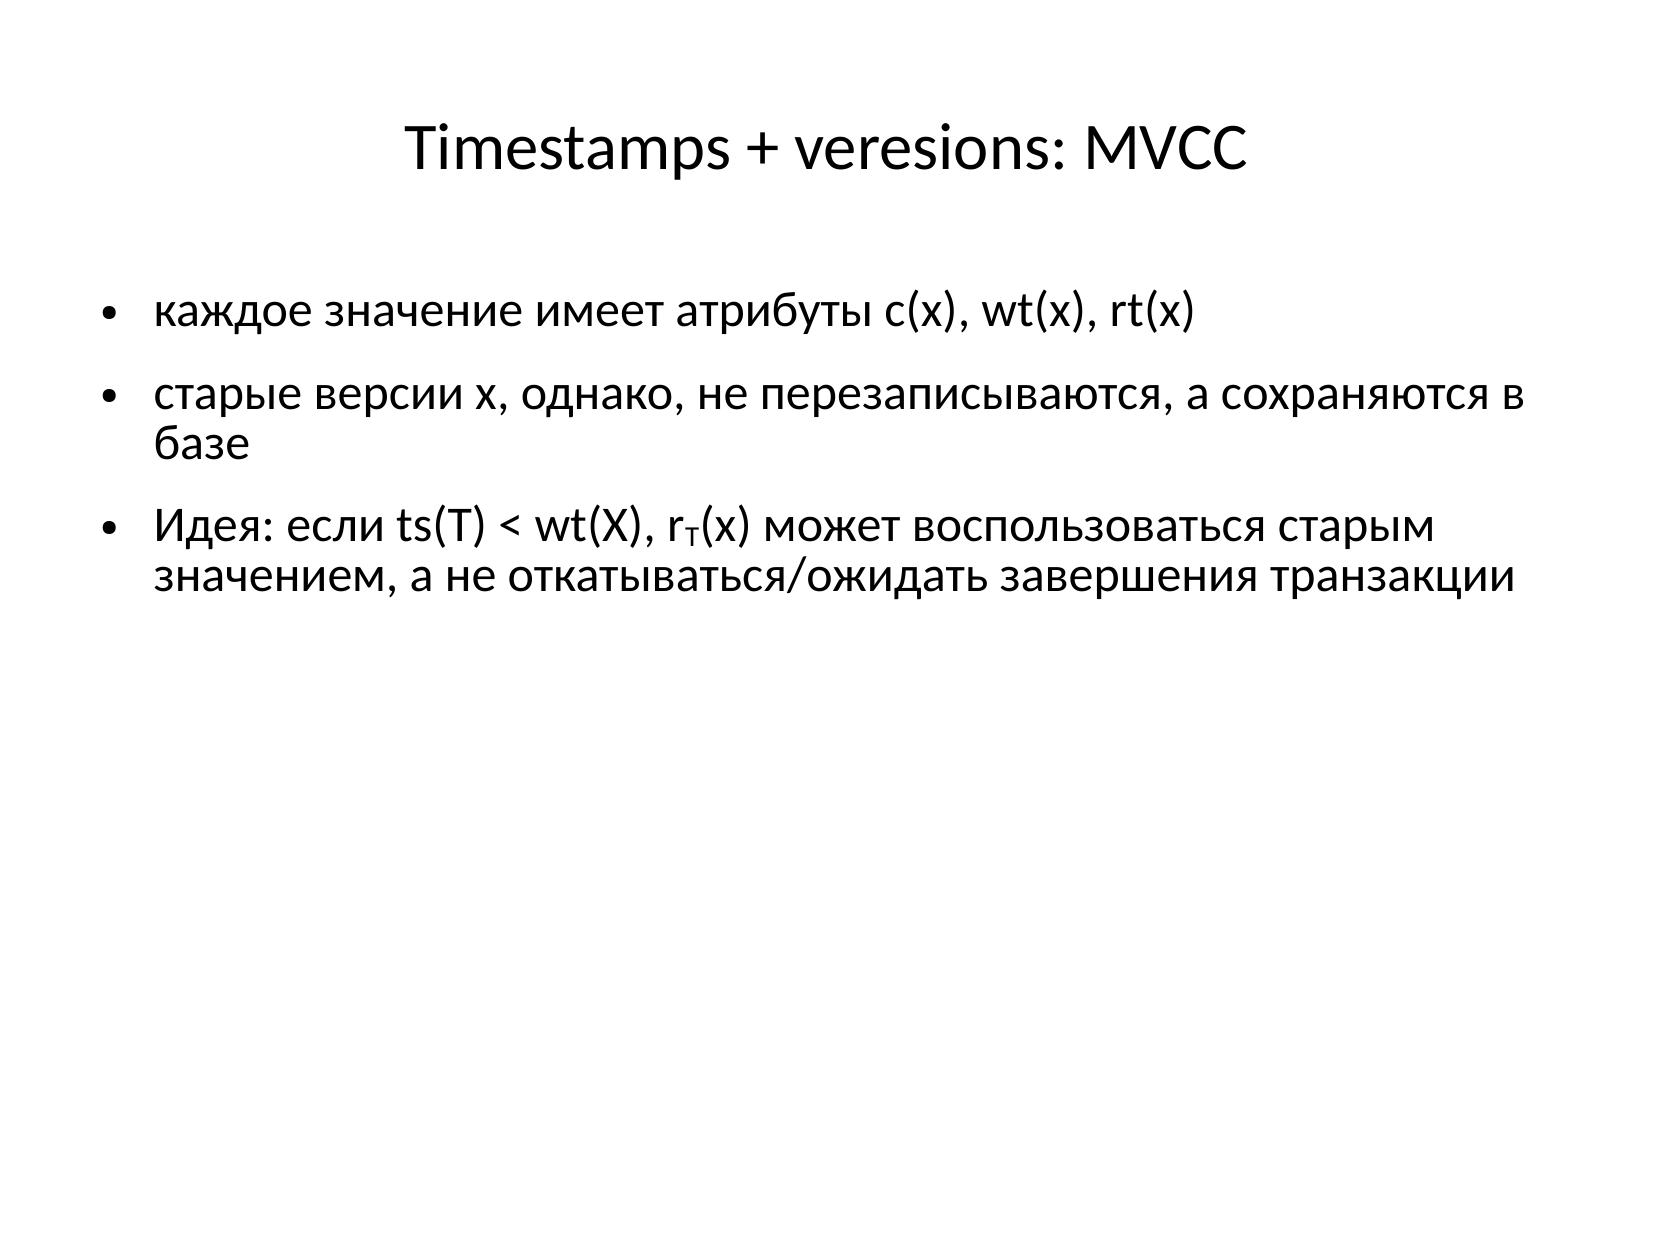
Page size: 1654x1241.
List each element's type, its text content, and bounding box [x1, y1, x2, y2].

title Timestamps + veresions: MVCC [82, 49, 1571, 257]
list каждое значение имеет атрибуты c(x), wt(x), rt(x) старые версии x, однако, не перезаписываются, а сохраняются в базе Идея: если ts(T) < wt(X), rT(x) может воспользоваться старым значением, а не откатываться/ожидать завершения транзакции [82, 289, 1571, 1108]
